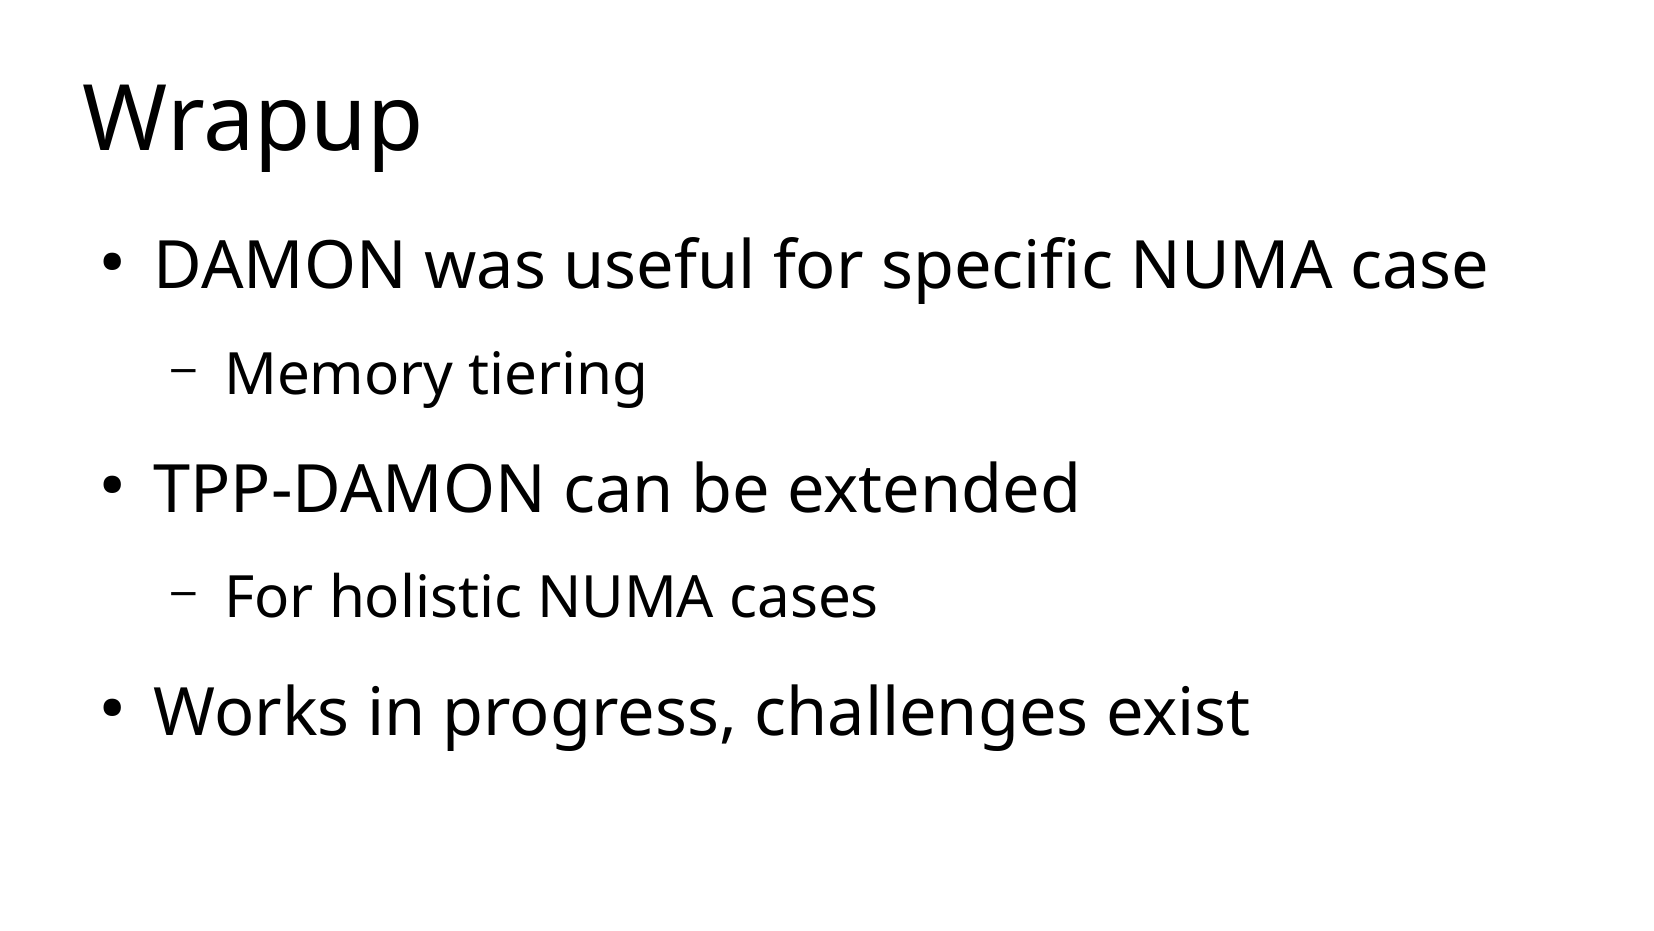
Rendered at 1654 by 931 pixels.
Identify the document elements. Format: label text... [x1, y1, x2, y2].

title Wrapup [82, 37, 1571, 193]
list DAMON was useful for specific NUMA case Memory tiering TPP-DAMON can be extended For holistic NUMA cases Works in progress, challenges exist [82, 217, 1571, 758]
